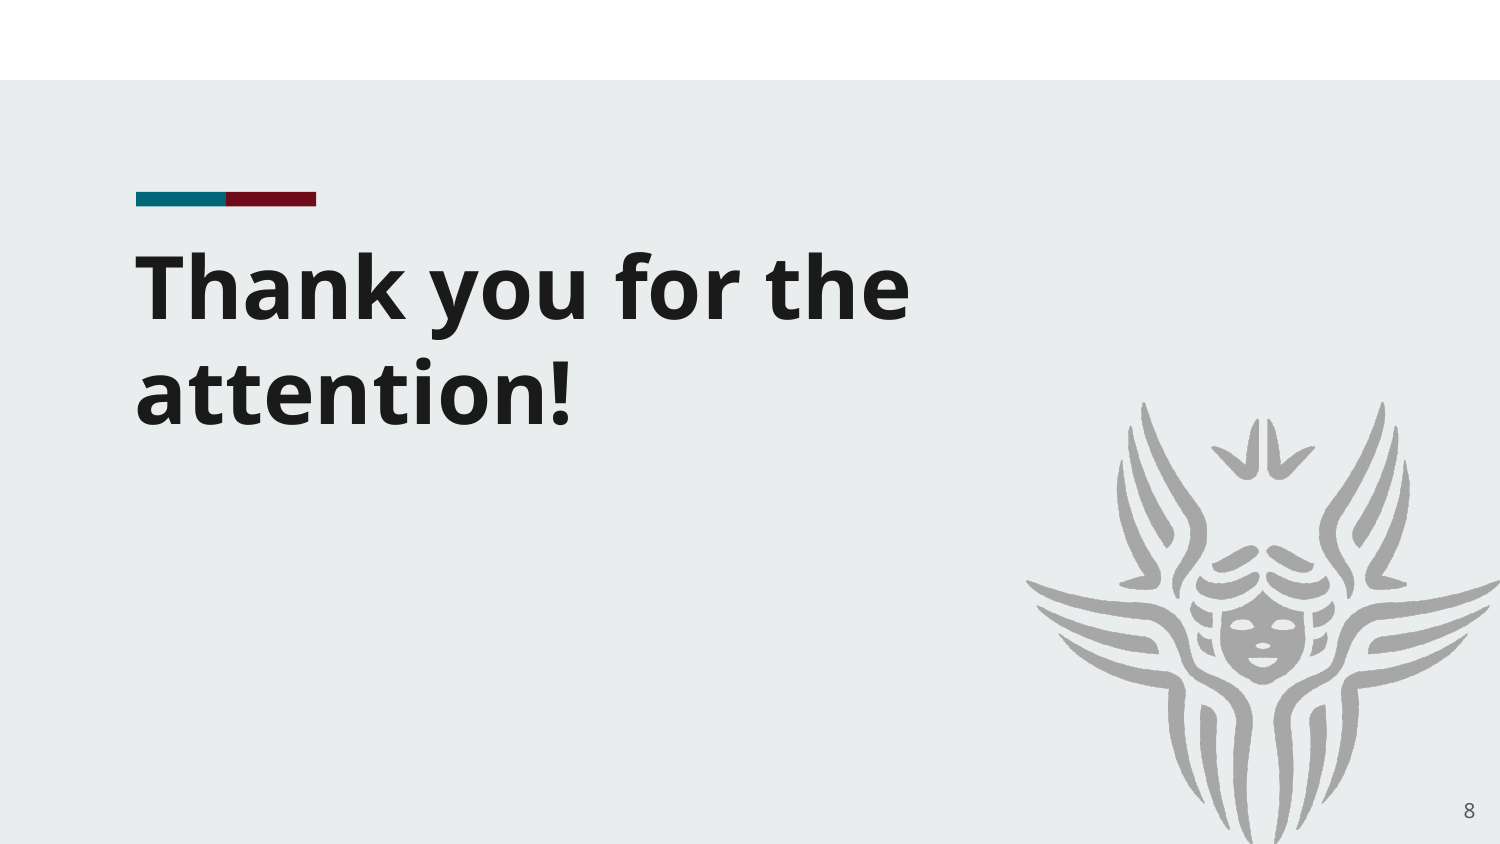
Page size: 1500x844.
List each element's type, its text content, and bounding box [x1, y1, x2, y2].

title Thank you for the attention! [119, 216, 1381, 343]
picture [1026, 402, 1500, 844]
slide_number <number> [1400, 779, 1491, 844]
